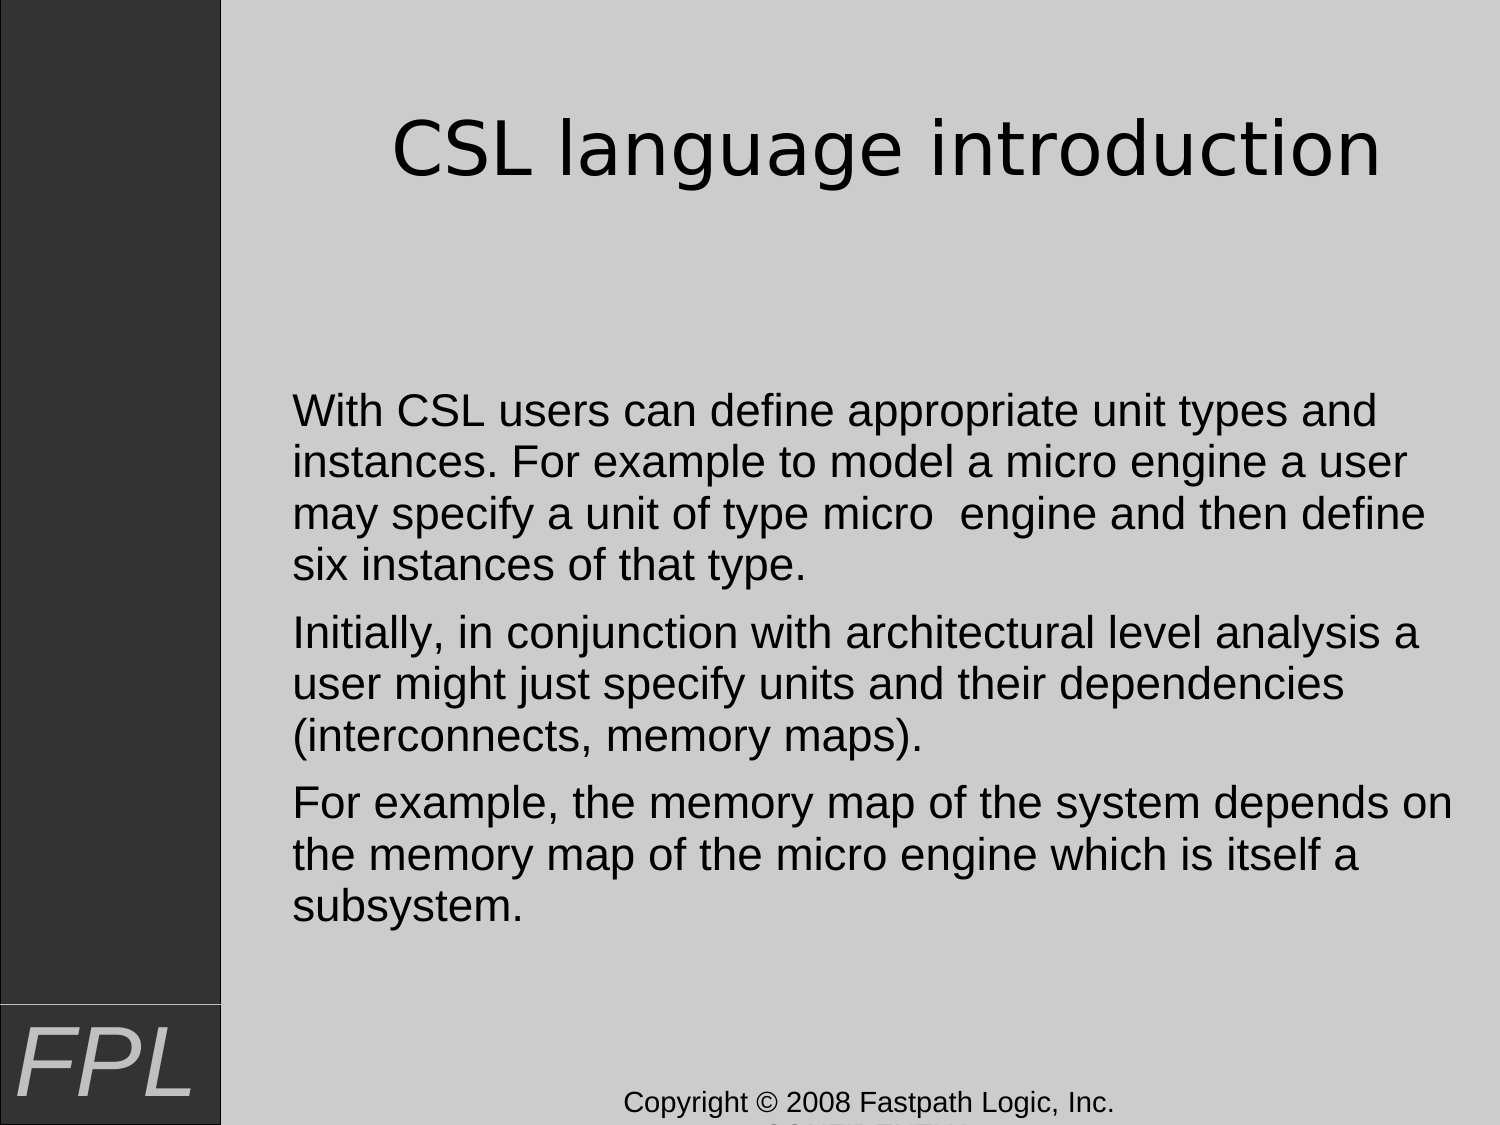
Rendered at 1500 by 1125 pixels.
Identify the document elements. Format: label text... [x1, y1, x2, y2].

title CSL language introduction [387, 52, 1388, 247]
subtitle With CSL users can define appropriate unit types and instances. For example to model a micro engine a user may specify a unit of type micro engine and then define six instances of that type. Initially, in conjunction with architectural level analysis a user might just specify units and their dependencies (interconnects, memory maps). For example, the memory map of the system depends on the memory map of the micro engine which is itself a subsystem. [292, 247, 1483, 1070]
